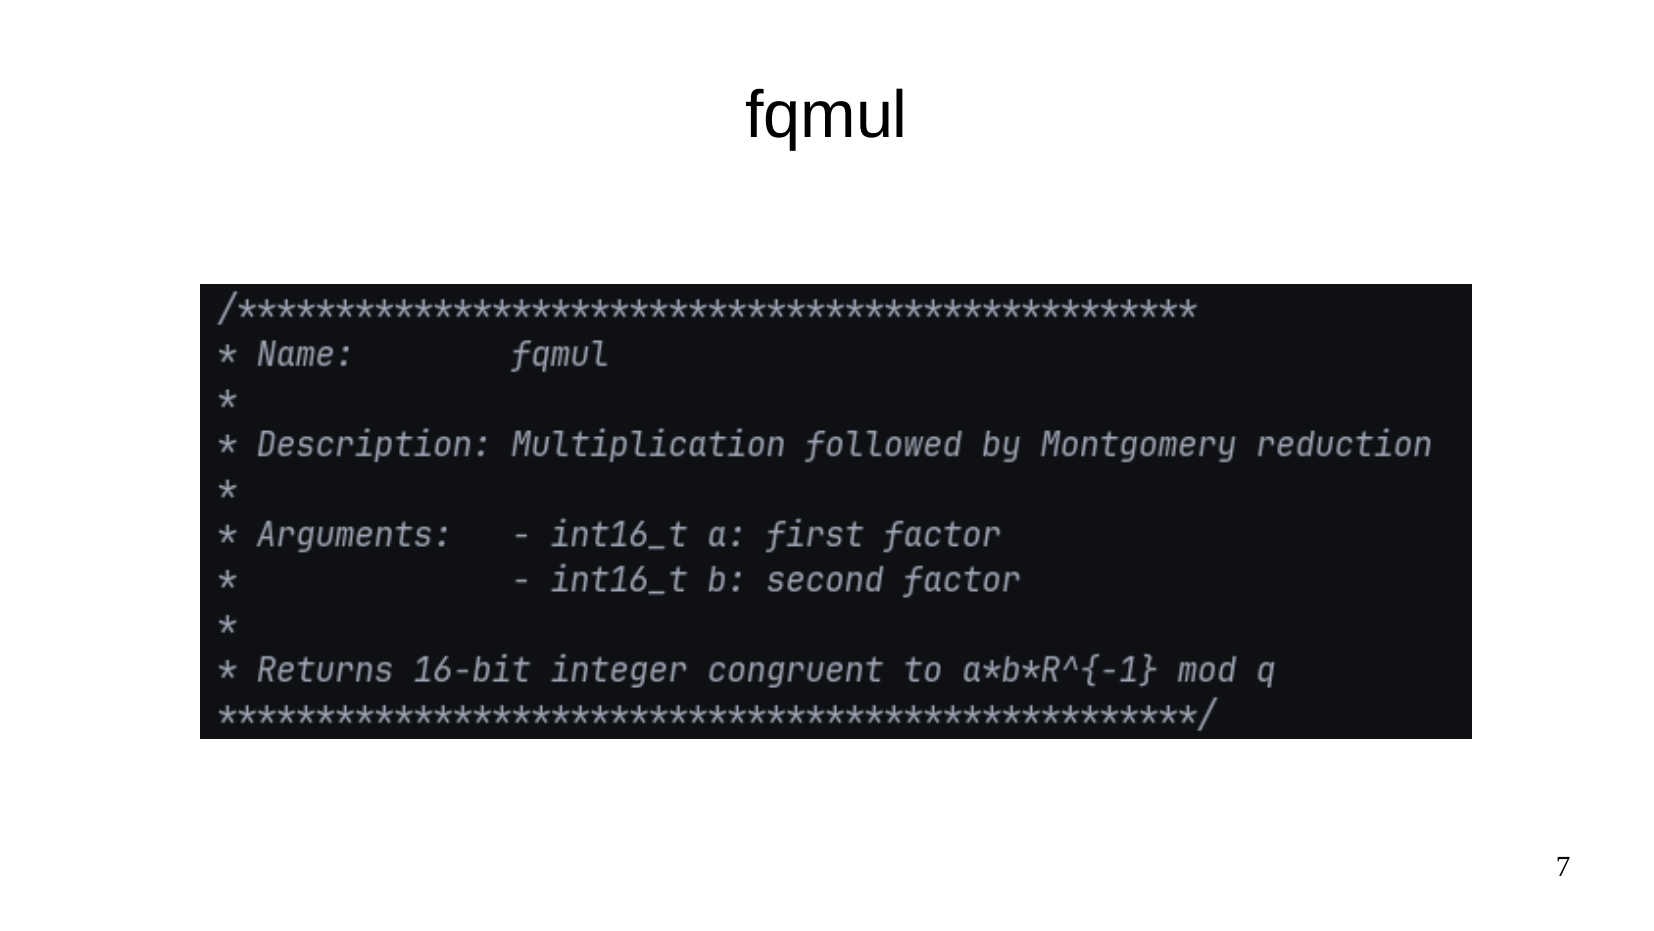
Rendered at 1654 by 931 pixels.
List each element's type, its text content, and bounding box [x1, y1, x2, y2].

title fqmul [82, 69, 1571, 160]
picture [200, 284, 1472, 739]
